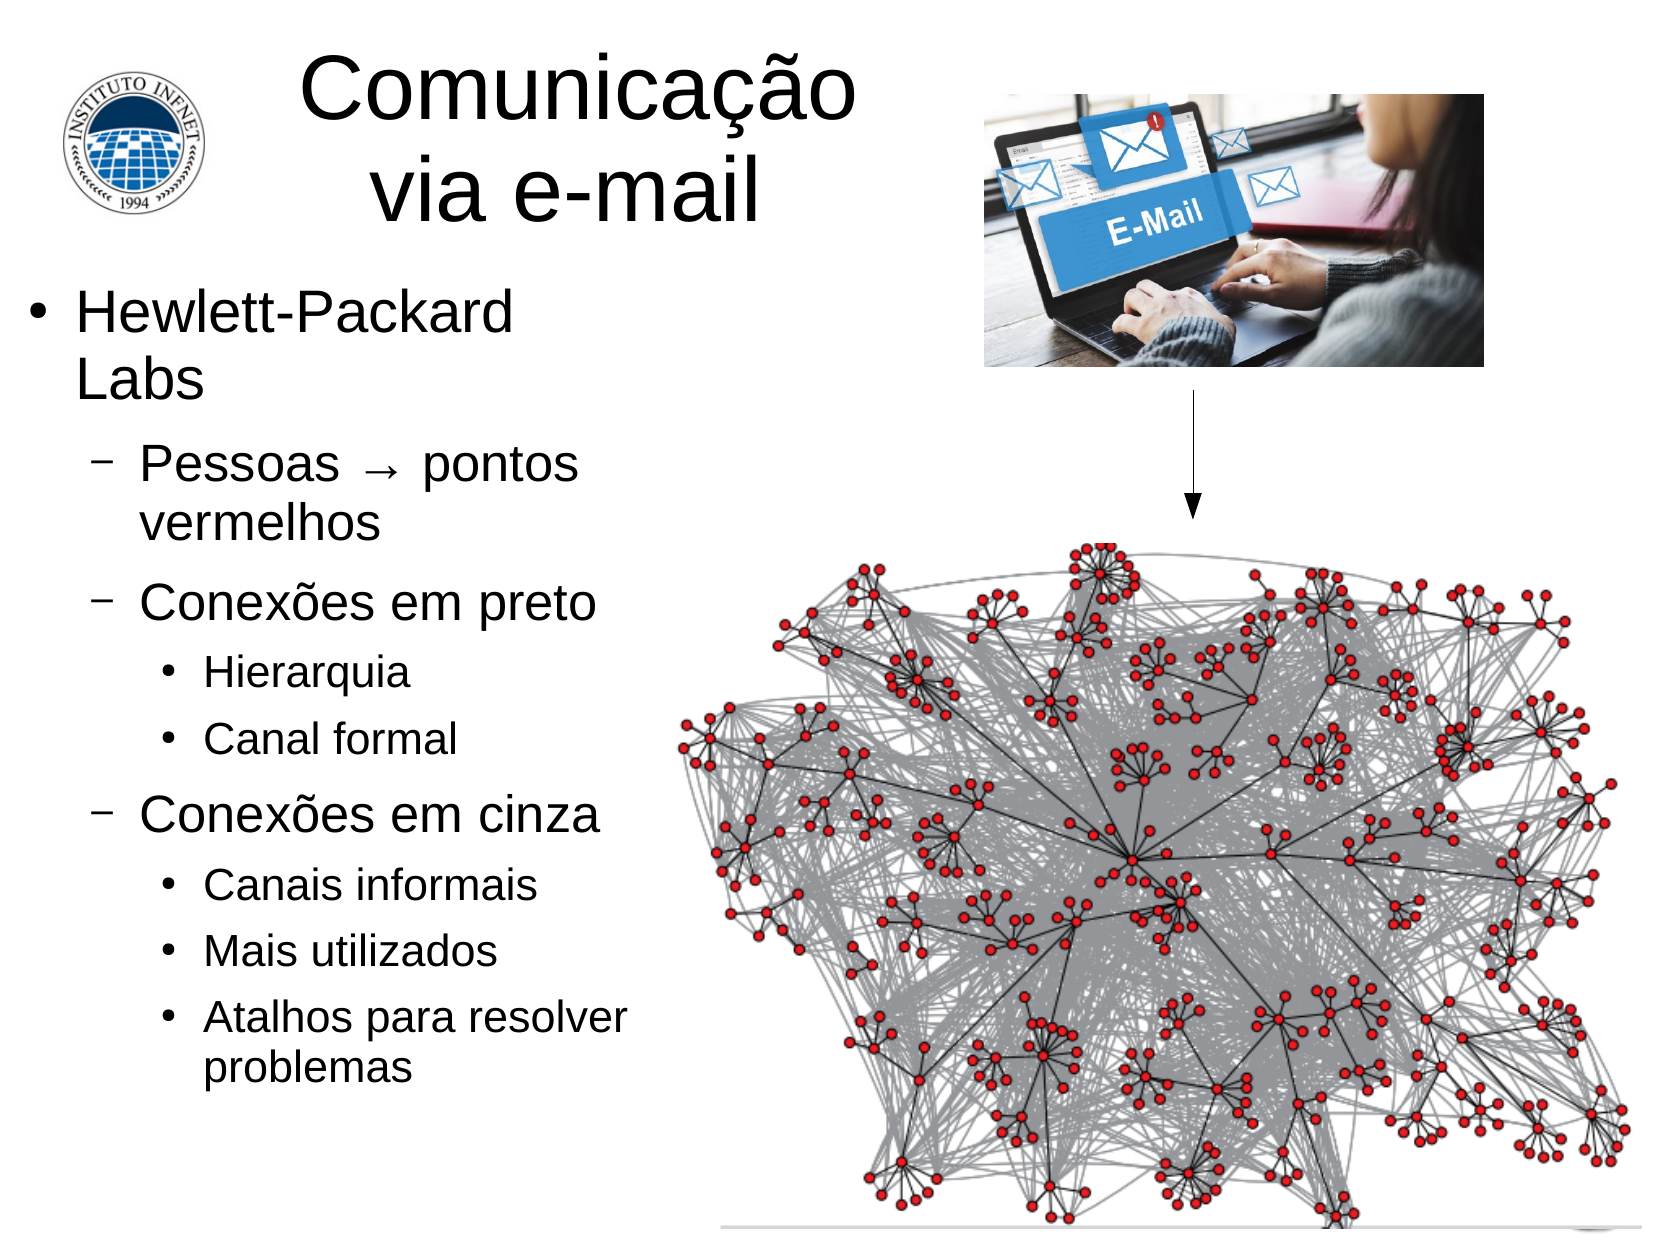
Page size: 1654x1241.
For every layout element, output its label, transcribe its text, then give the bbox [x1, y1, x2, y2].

picture [18, 58, 249, 227]
title Comunicação via e-mail [259, 36, 898, 242]
list Hewlett-Packard Labs Pessoas → pontos vermelhos Conexões em preto Hierarquia Canal formal Conexões em cinza Canais informais Mais utilizados Atalhos para resolver problemas [11, 278, 638, 1111]
picture [984, 94, 1484, 367]
picture [669, 543, 1647, 1235]
